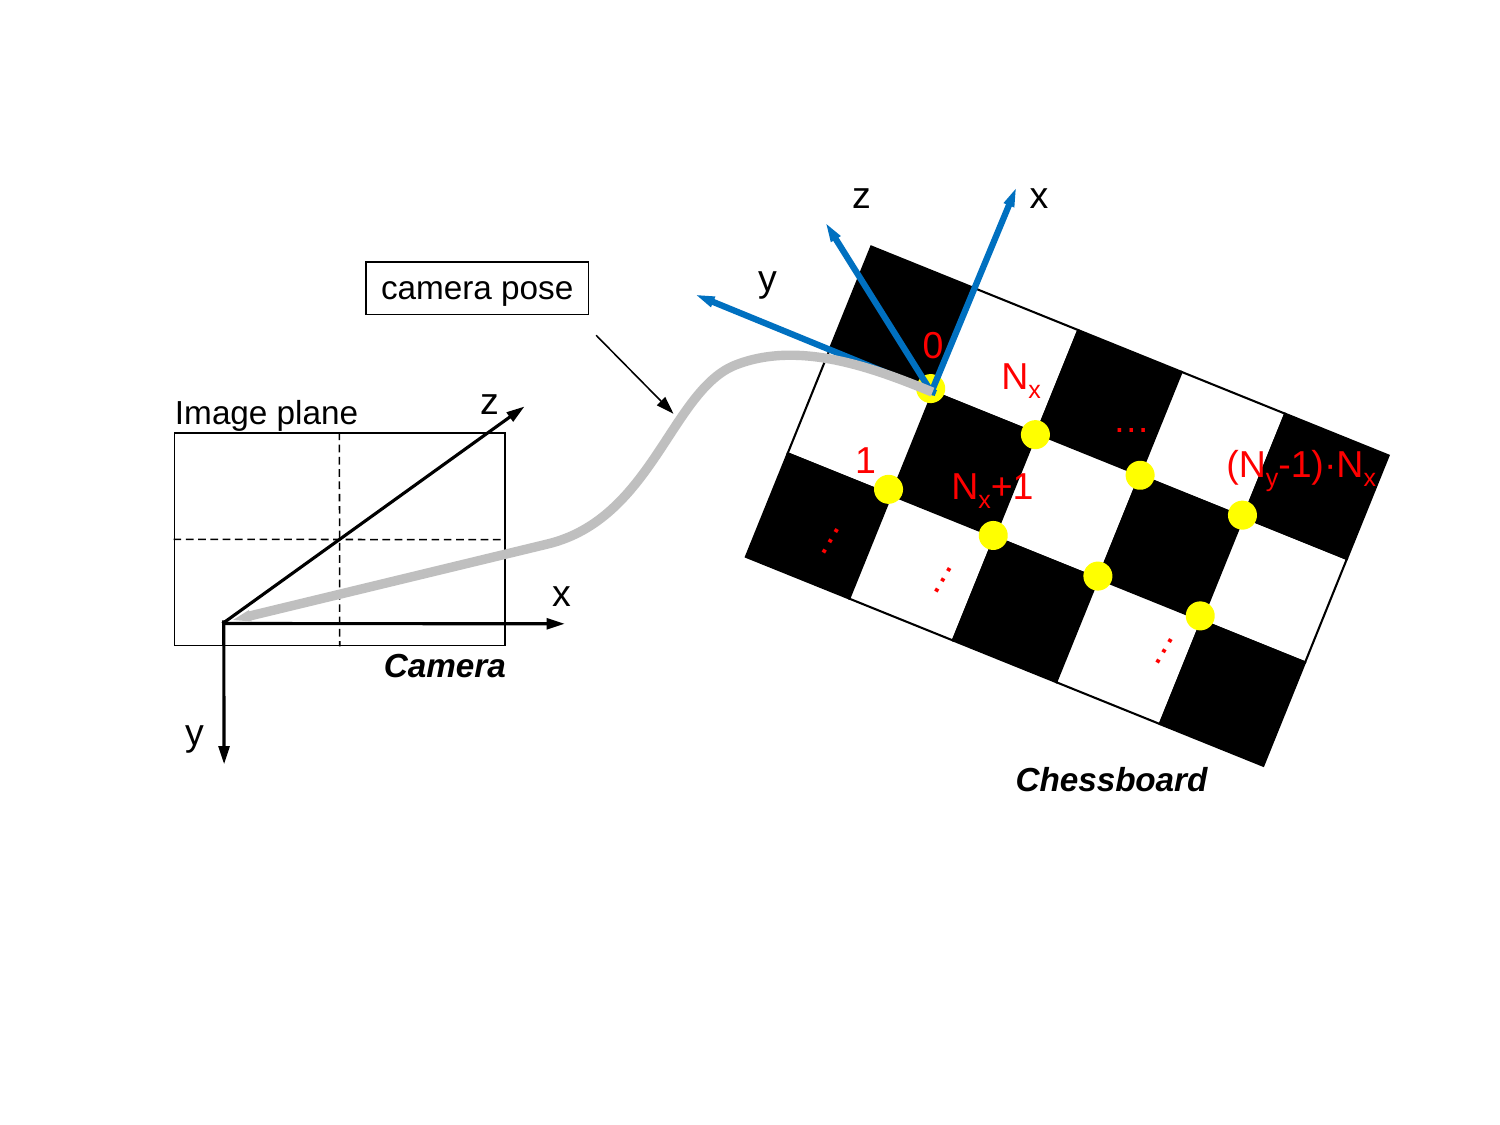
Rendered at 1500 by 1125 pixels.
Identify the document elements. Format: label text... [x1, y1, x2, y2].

text_box … [779, 492, 863, 580]
text_box 0 [907, 316, 959, 375]
text_box x [537, 564, 586, 623]
text_box [745, 289, 1371, 766]
text_box x [1014, 166, 1064, 225]
text_box … [1097, 390, 1166, 449]
text_box [861, 246, 971, 345]
text_box … [891, 531, 976, 619]
text_box 1 [840, 431, 891, 490]
text_box [926, 375, 934, 383]
text_box 0 [907, 361, 916, 375]
text_box z [465, 372, 514, 431]
text_box Image plane [160, 386, 374, 440]
text_box y [743, 249, 792, 308]
text_box Camera [369, 639, 521, 692]
text_box camera pose [366, 262, 589, 315]
text_box (Ny-1)·Nx [1211, 435, 1391, 500]
text_box Chessboard [1000, 753, 1223, 806]
text_box Nx+1 [936, 457, 1049, 523]
text_box Nx [986, 347, 1056, 413]
text_box [830, 281, 920, 381]
text_box z [837, 166, 886, 225]
text_box z [495, 419, 514, 431]
text_box y [170, 703, 219, 762]
text_box … [1112, 602, 1197, 690]
